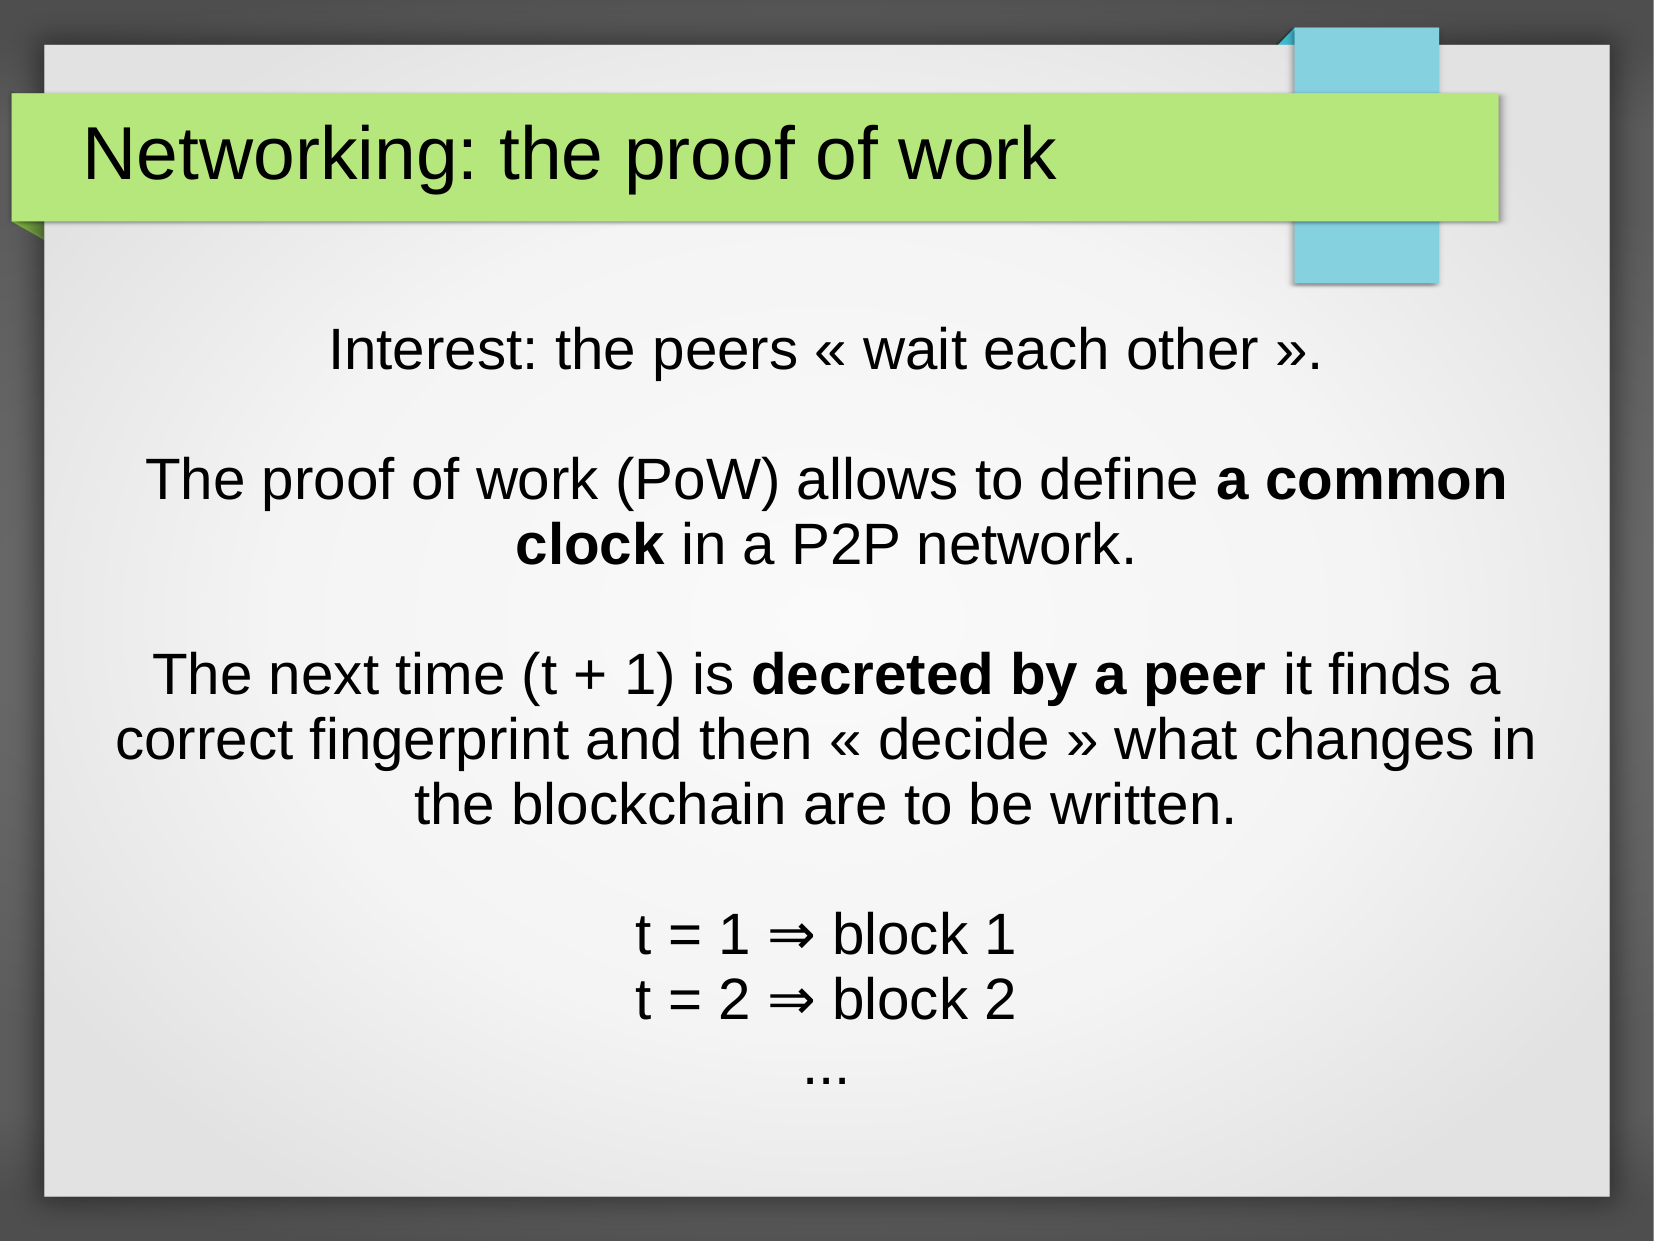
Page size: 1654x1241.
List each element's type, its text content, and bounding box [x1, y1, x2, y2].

picture [0, 0, 1654, 1241]
subtitle Interest: the peers « wait each other ». The proof of work (PoW) allows to define a common clock in a P2P network. The next time (t + 1) is decreted by a peer it finds a correct fingerprint and then « decide » what changes in the blockchain are to be written. t = 1 ⇒ block 1 t = 2 ⇒ block 2 ... [82, 259, 1571, 1155]
title Networking: the proof of work [82, 94, 1501, 213]
